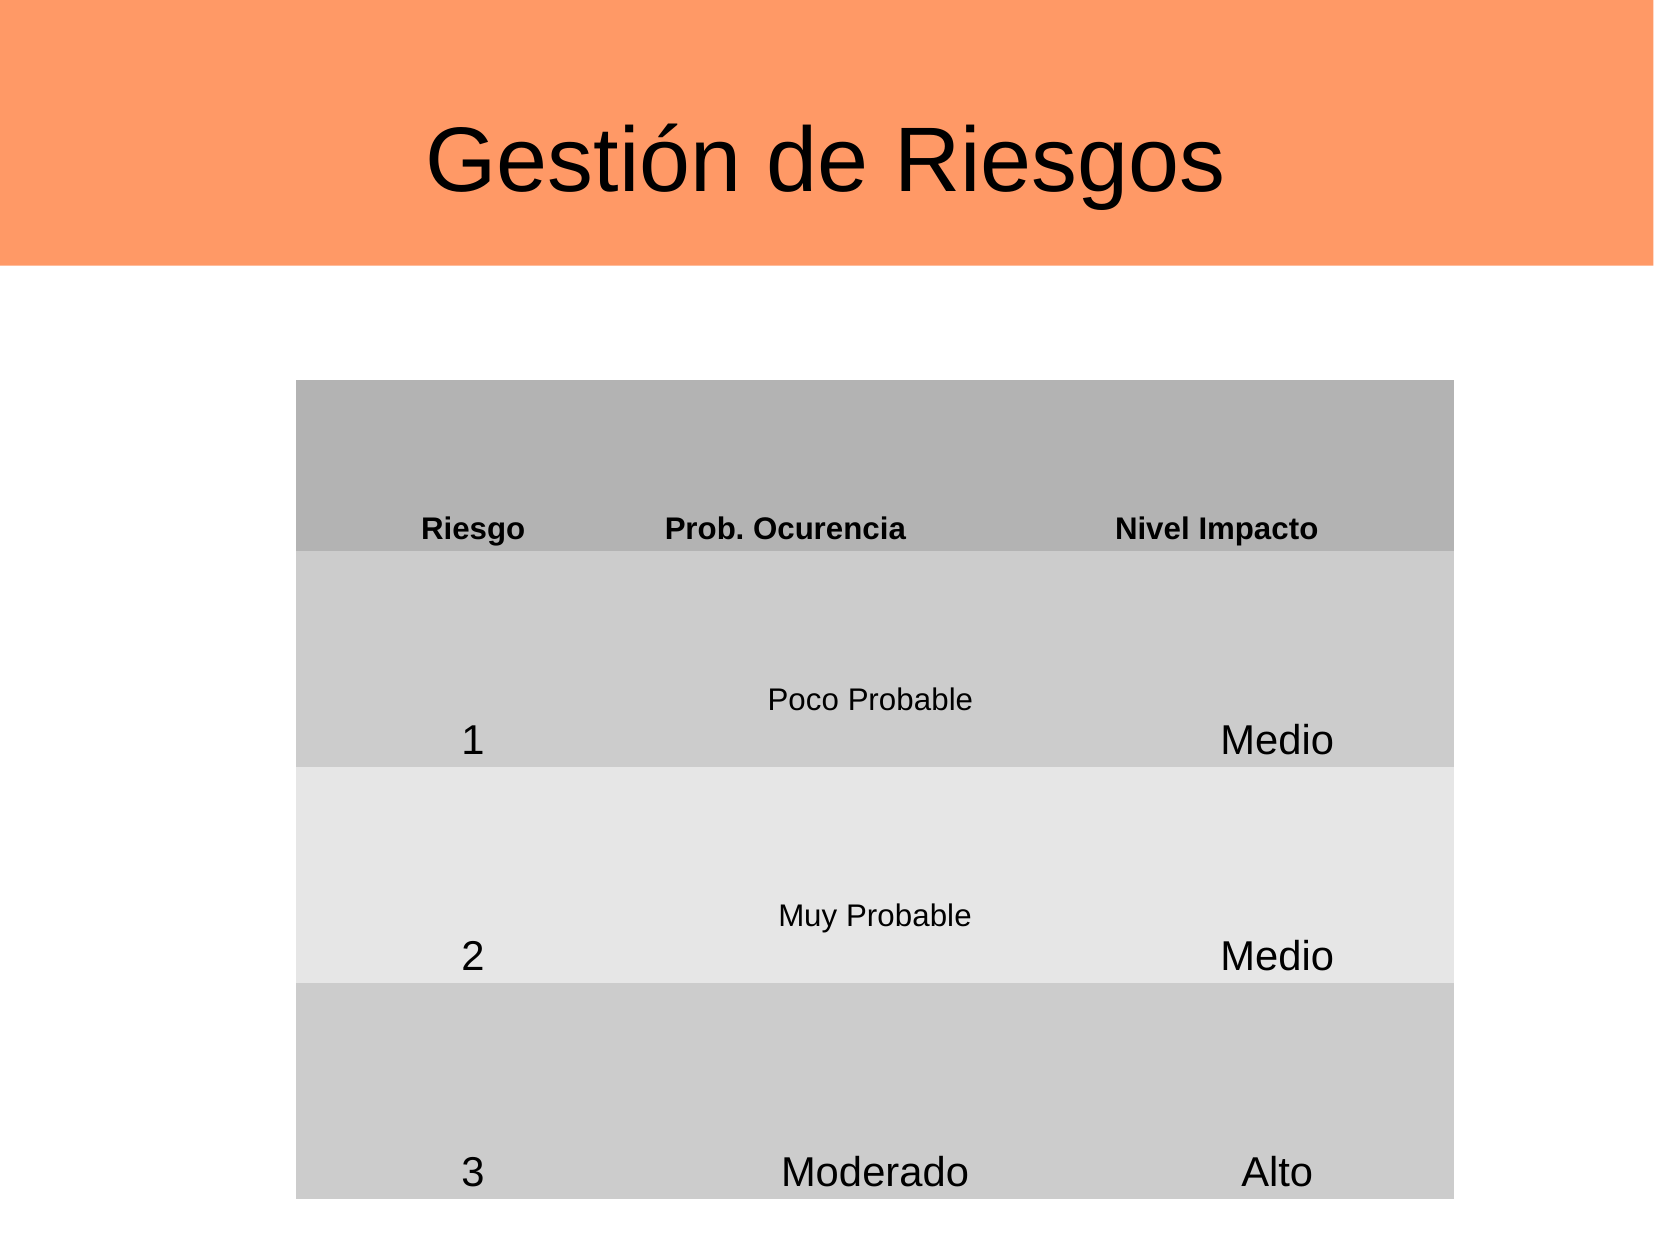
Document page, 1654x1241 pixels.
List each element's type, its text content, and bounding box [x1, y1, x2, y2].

table_cell Poco Probable [650, 551, 1100, 767]
table_header Nivel Impacto [1100, 380, 1454, 551]
table_cell Moderado [650, 983, 1100, 1199]
text_box [0, 0, 1654, 266]
table_cell 1 [296, 551, 650, 767]
text_box Gestión de Riesgos [82, 49, 1570, 256]
table_header Prob. Ocurencia [650, 380, 1100, 551]
table_cell Medio [1100, 767, 1454, 983]
table_cell Medio [1100, 551, 1454, 767]
table_cell 3 [296, 983, 650, 1199]
table_cell Alto [1100, 983, 1454, 1199]
table_cell Muy Probable [650, 767, 1100, 983]
table_cell 2 [296, 767, 650, 983]
table_header Riesgo [296, 380, 650, 551]
